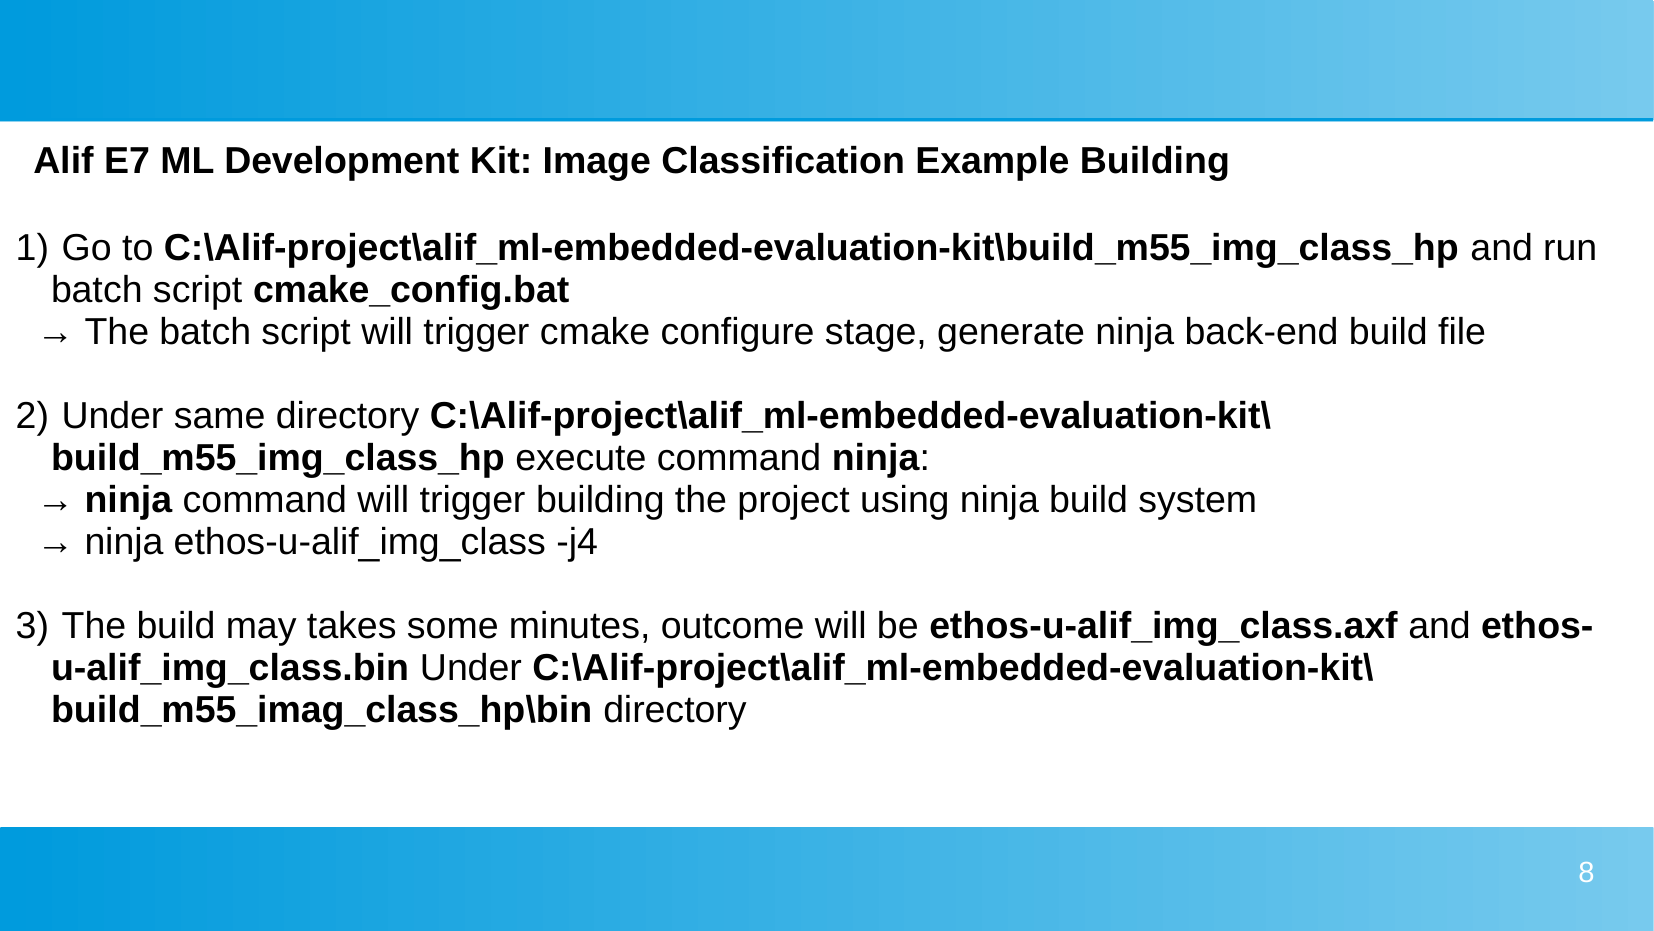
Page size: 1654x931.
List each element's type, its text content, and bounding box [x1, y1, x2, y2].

text_box Go to C:\Alif-project\alif_ml-embedded-evaluation-kit\build_m55_img_class_hp and run batch script cmake_config.bat → The batch script will trigger cmake configure stage, generate ninja back-end build file Under same directory C:\Alif-project\alif_ml-embedded-evaluation-kit\build_m55_img_class_hp execute command ninja: → ninja command will trigger building the project using ninja build system → ninja ethos-u-alif_img_class -j4 The build may takes some minutes, outcome will be ethos-u-alif_img_class.axf and ethos-u-alif_img_class.bin Under C:\Alif-project\alif_ml-embedded-evaluation-kit\build_m55_imag_class_hp\bin directory [0, 218, 1643, 276]
text_box Alif E7 ML Development Kit: Image Classification Example Building [18, 131, 1255, 189]
